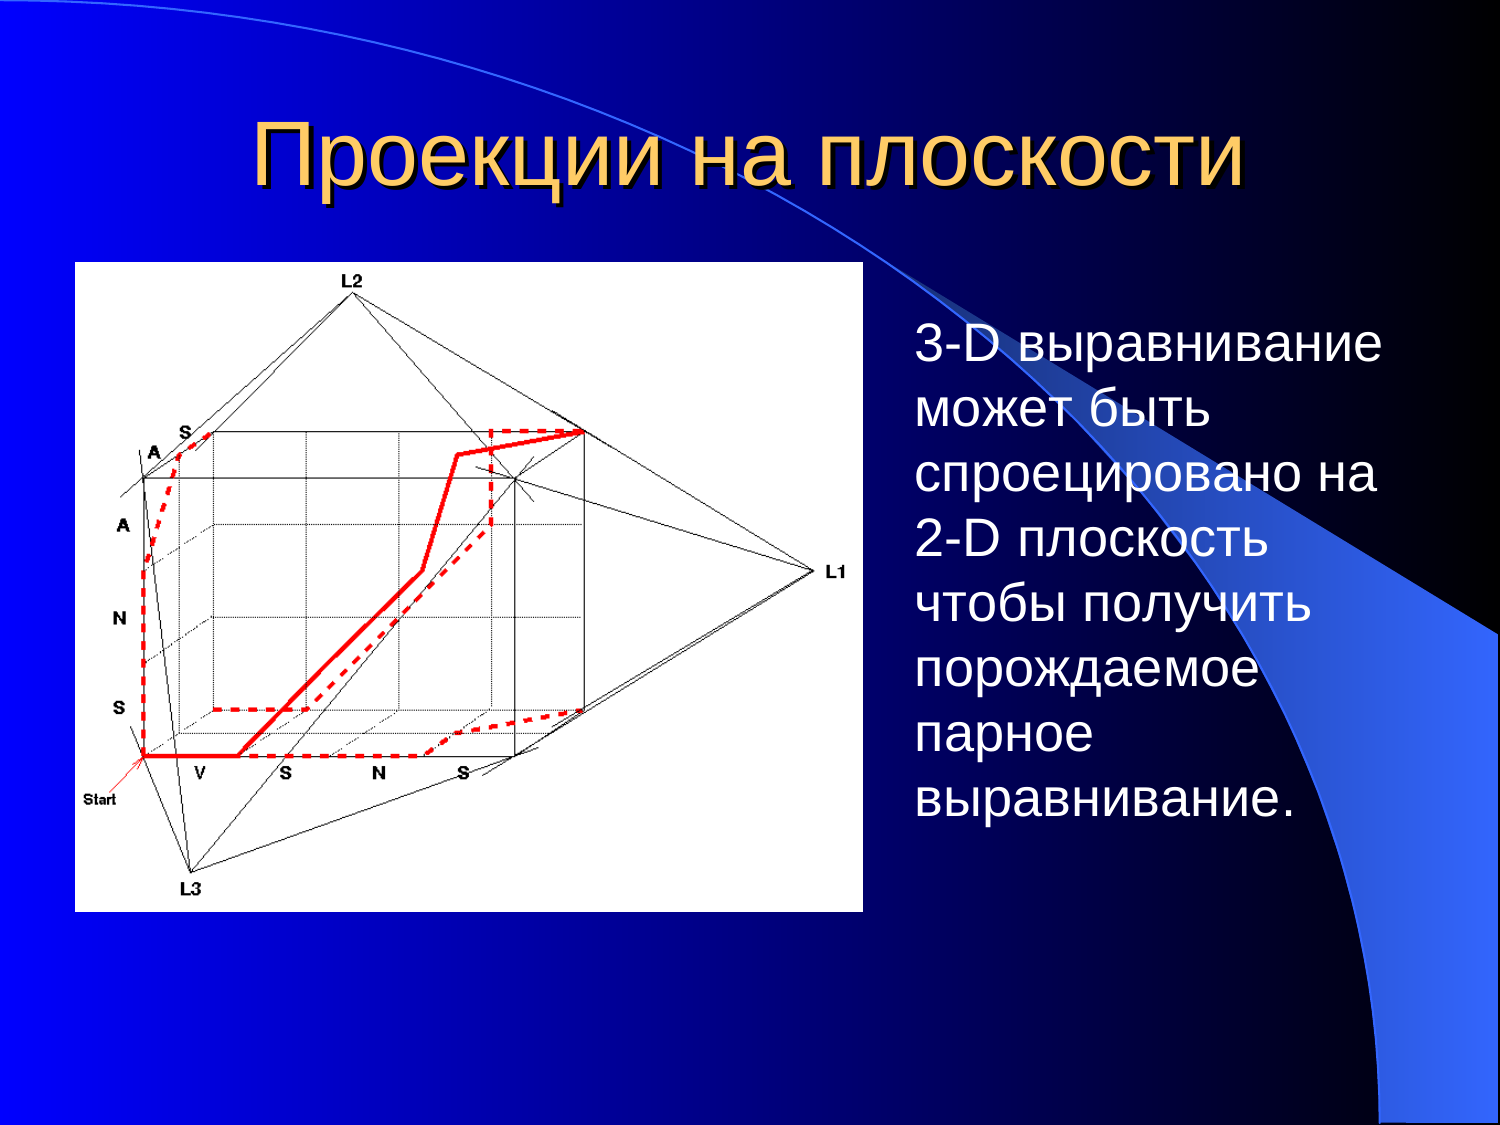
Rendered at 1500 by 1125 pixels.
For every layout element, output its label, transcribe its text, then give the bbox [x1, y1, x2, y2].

text_box 3-D выравнивание может быть спроецировано на 2-D плоскость чтобы получить порождаемое парное выравнивание. [900, 299, 1438, 836]
title Проекции на плоскости [112, 54, 1388, 243]
picture [75, 262, 863, 912]
